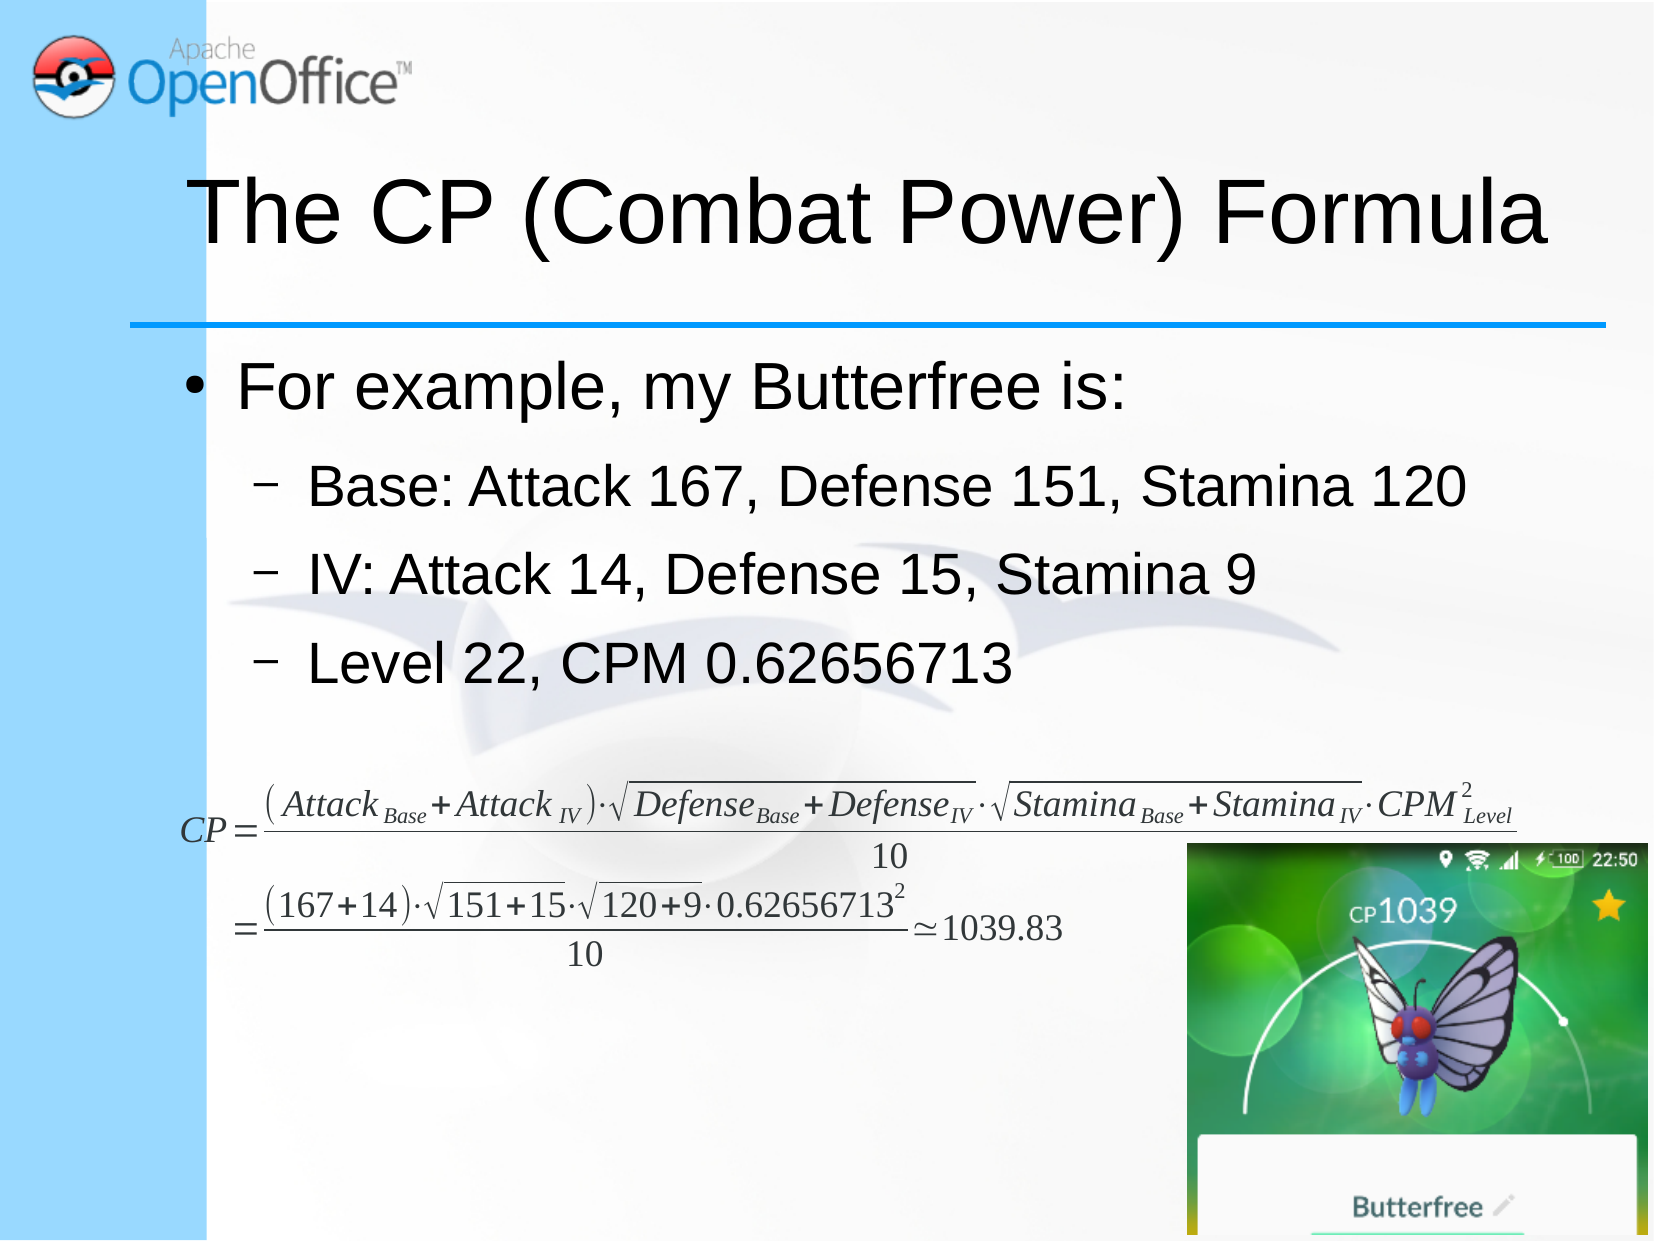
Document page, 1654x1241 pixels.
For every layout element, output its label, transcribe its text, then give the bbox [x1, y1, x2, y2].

picture [31, 2, 1654, 1241]
chart [165, 776, 1527, 975]
title The CP (Combat Power) Formula [165, 108, 1571, 316]
list For example, my Butterfree is: Base: Attack 167, Defense 151, Stamina 120 IV: Attack 14, Defense 15, Stamina 9 Level 22, CPM 0.62656713 [165, 349, 1571, 740]
